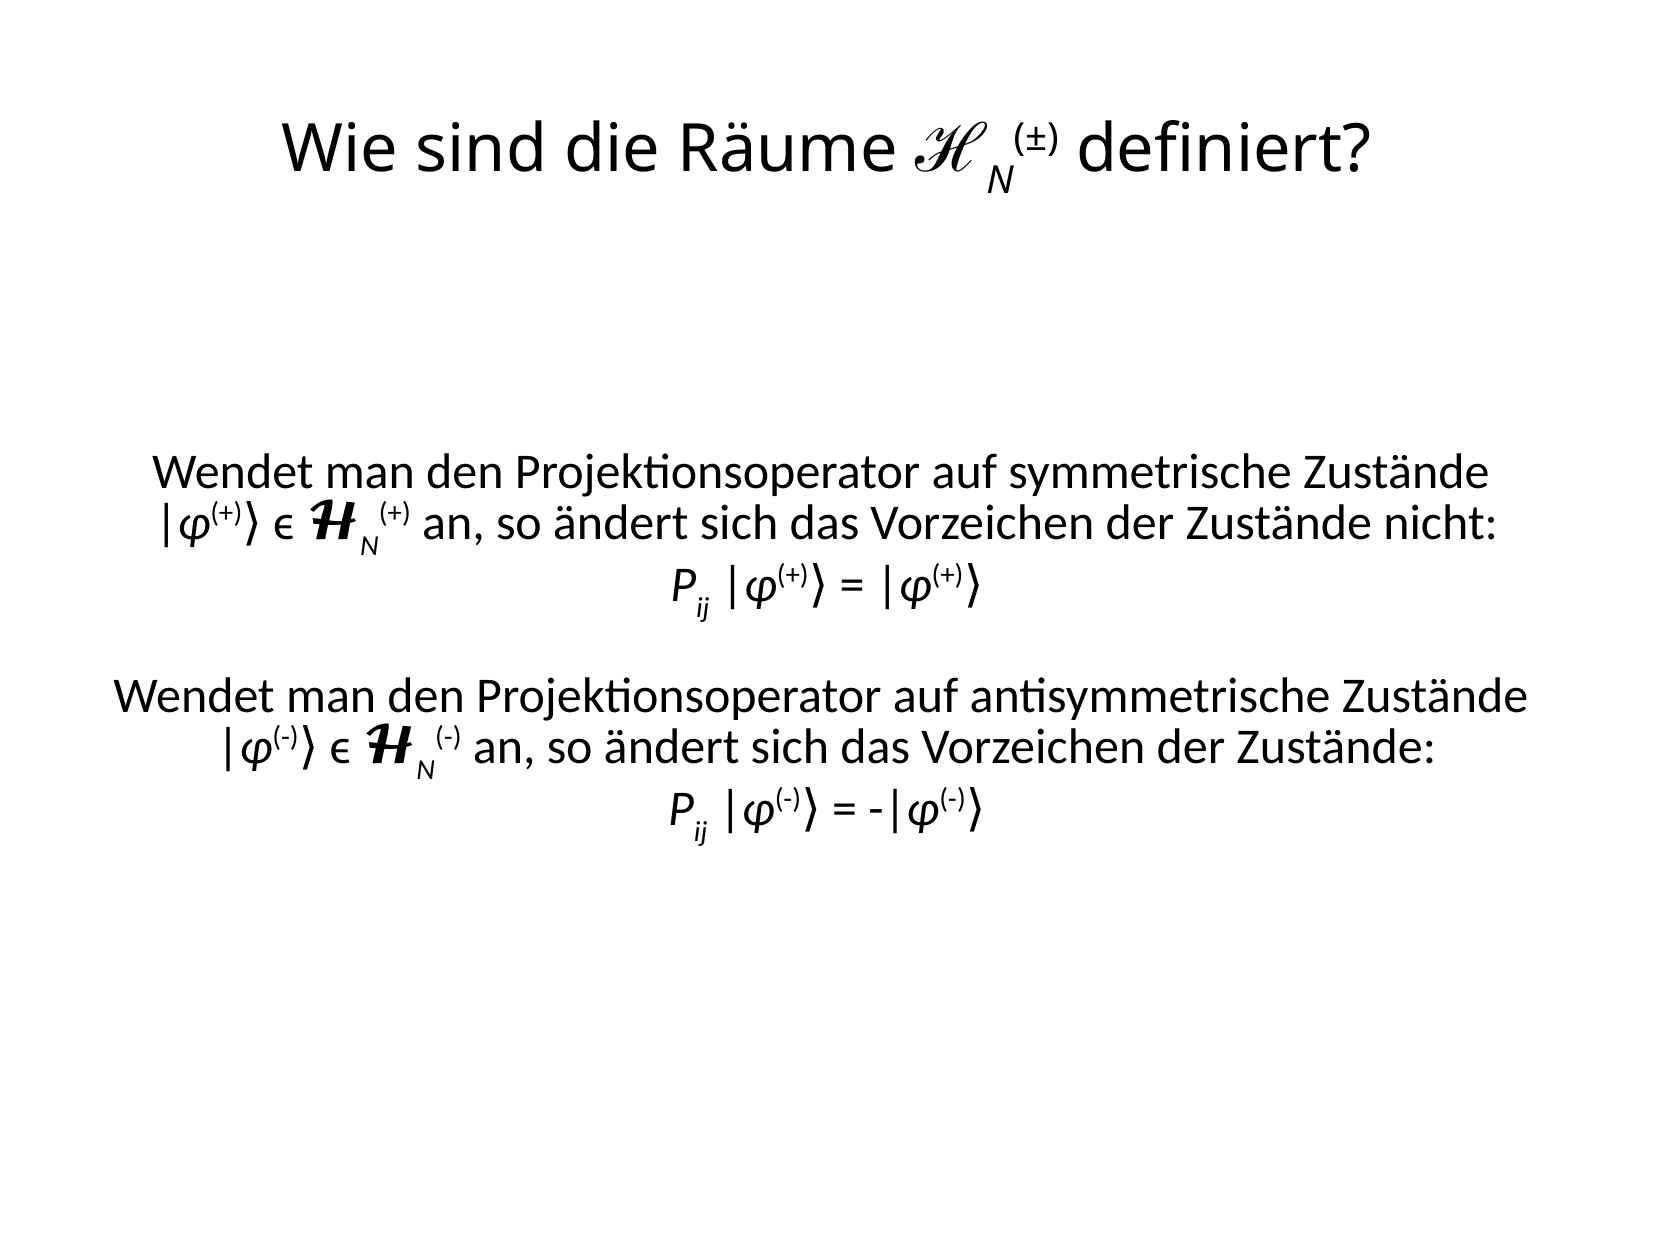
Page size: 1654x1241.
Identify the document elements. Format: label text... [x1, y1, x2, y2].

title Wie sind die Räume ℋN(±) definiert? [82, 49, 1571, 257]
subtitle Wendet man den Projektionsoperator auf symmetrische Zustände |φ(+)⟩ ϵ 𝓗N(+) an, so ändert sich das Vorzeichen der Zustände nicht: Pij |φ(+)⟩ = |φ(+)⟩ Wendet man den Projektionsoperator auf antisymmetrische Zustände |φ(-)⟩ ϵ 𝓗N(-) an, so ändert sich das Vorzeichen der Zustände: Pij |φ(-)⟩ = -|φ(-)⟩ [82, 290, 1571, 1010]
